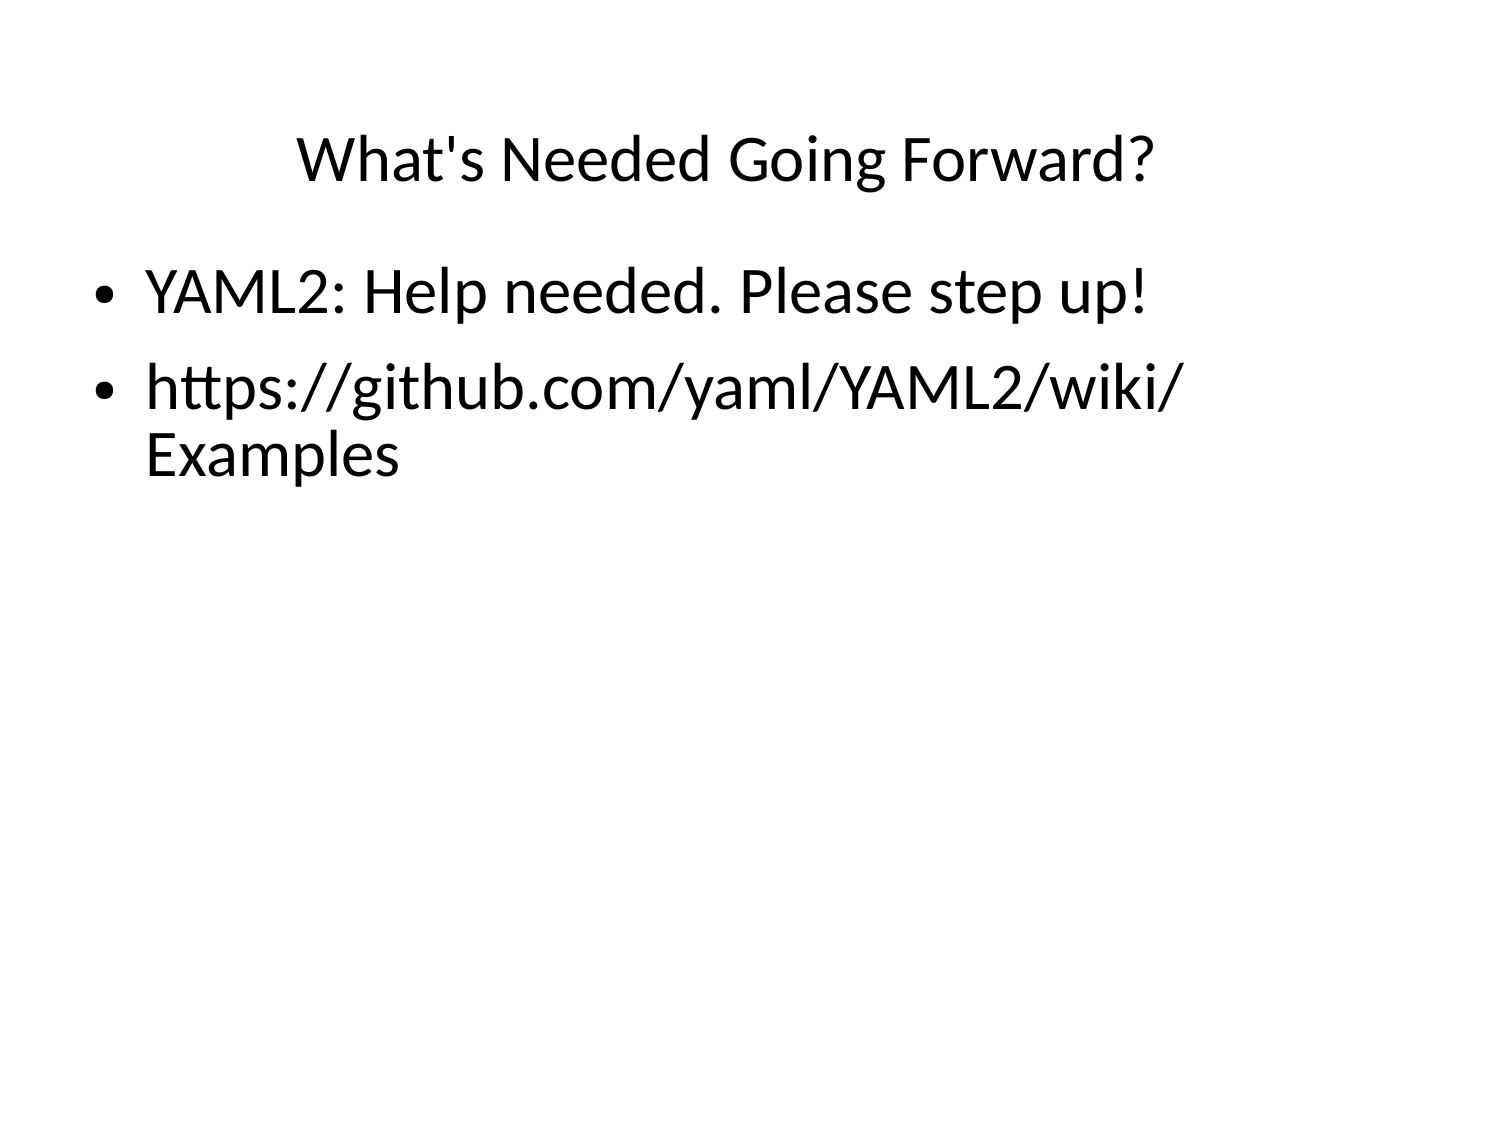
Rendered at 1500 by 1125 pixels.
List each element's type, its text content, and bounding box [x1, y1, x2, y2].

title What's Needed Going Forward? [90, 43, 1365, 263]
list YAML2: Help needed. Please step up! https://github.com/yaml/YAML2/wiki/Examples [75, 263, 1395, 916]
